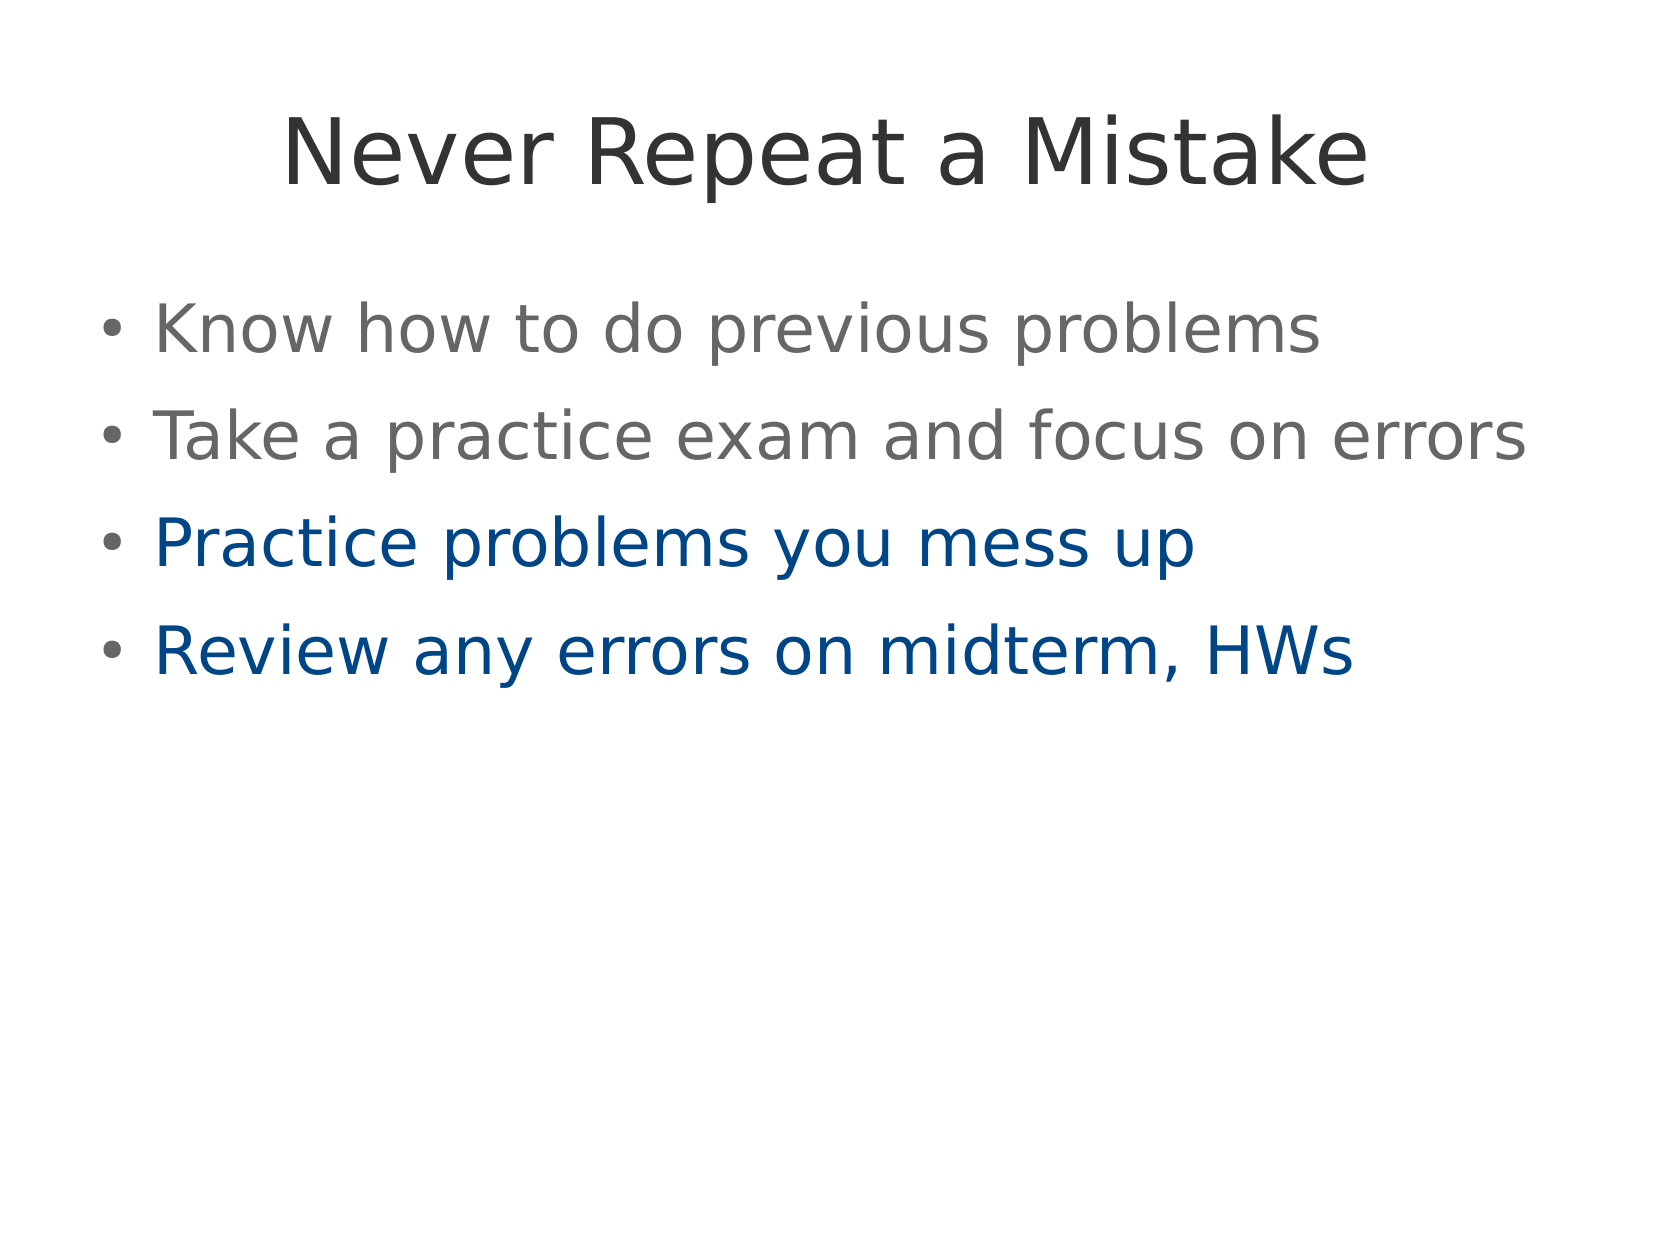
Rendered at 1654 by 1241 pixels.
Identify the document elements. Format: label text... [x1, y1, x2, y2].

list Know how to do previous problems Take a practice exam and focus on errors Practice problems you mess up Review any errors on midterm, HWs [82, 290, 1571, 1109]
title Never Repeat a Mistake [82, 56, 1571, 250]
